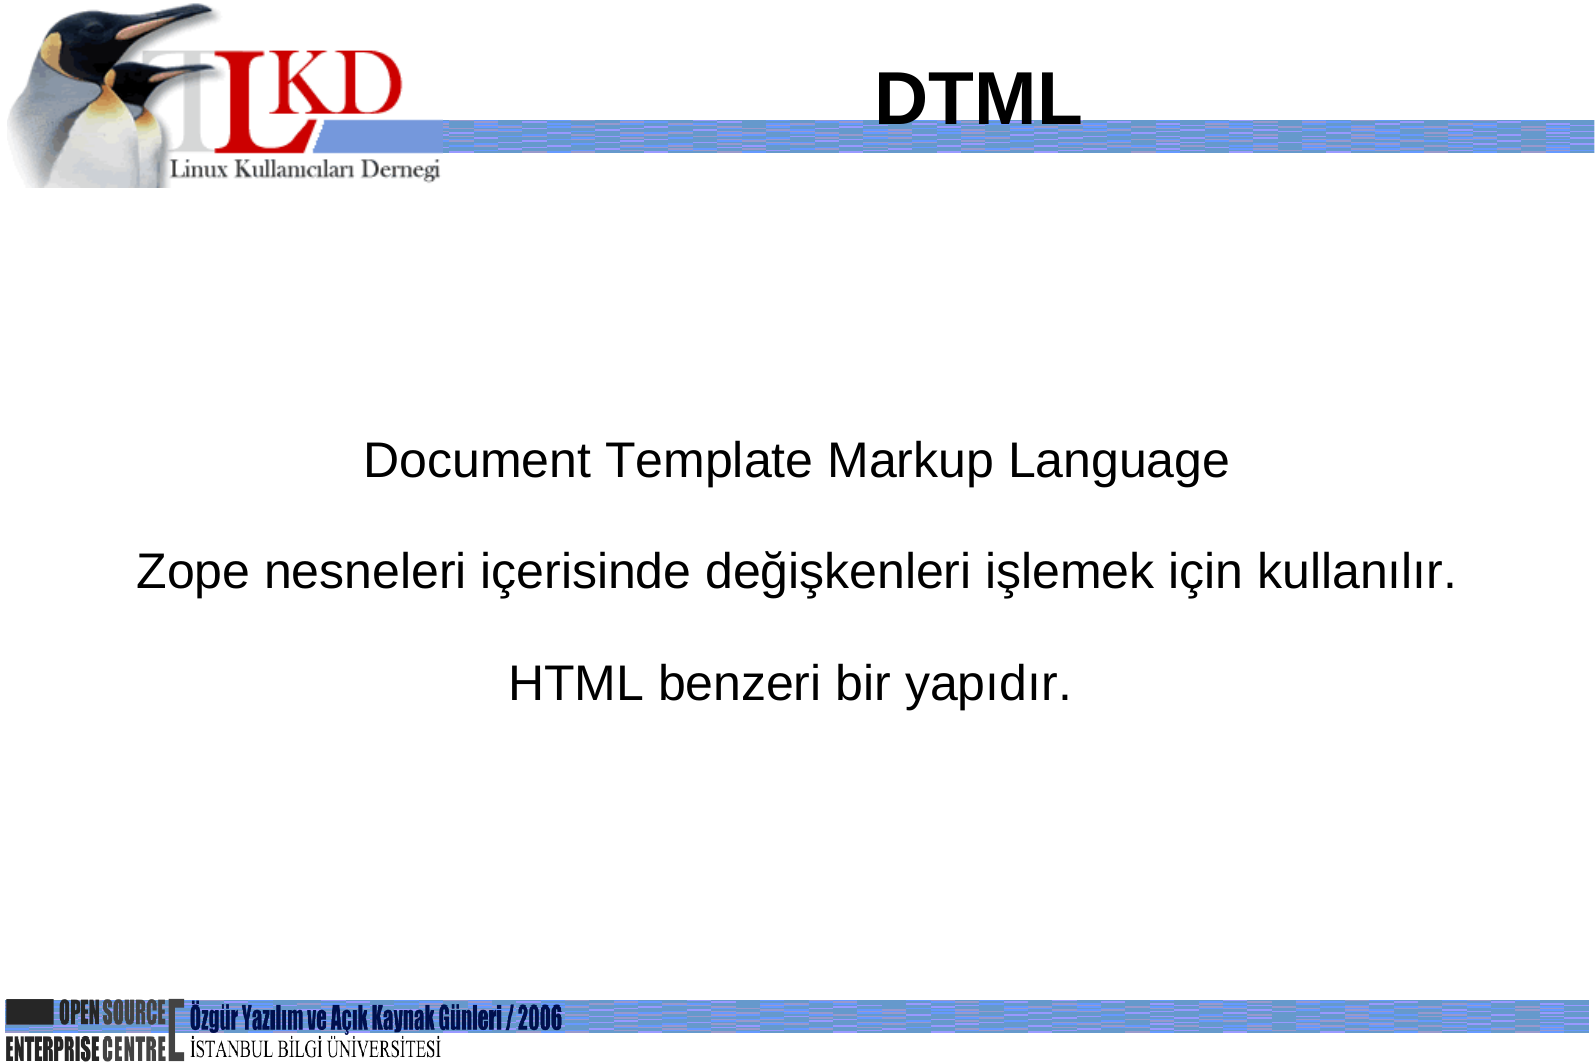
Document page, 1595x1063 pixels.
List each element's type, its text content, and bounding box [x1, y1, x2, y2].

picture [0, 879, 1589, 1063]
subtitle Document Template Markup Language Zope nesneleri içerisinde değişkenleri işlemek için kullanılır. HTML benzeri bir yapıdır. [79, 256, 1515, 943]
title DTML [442, 49, 1515, 148]
picture [7, 0, 1595, 188]
